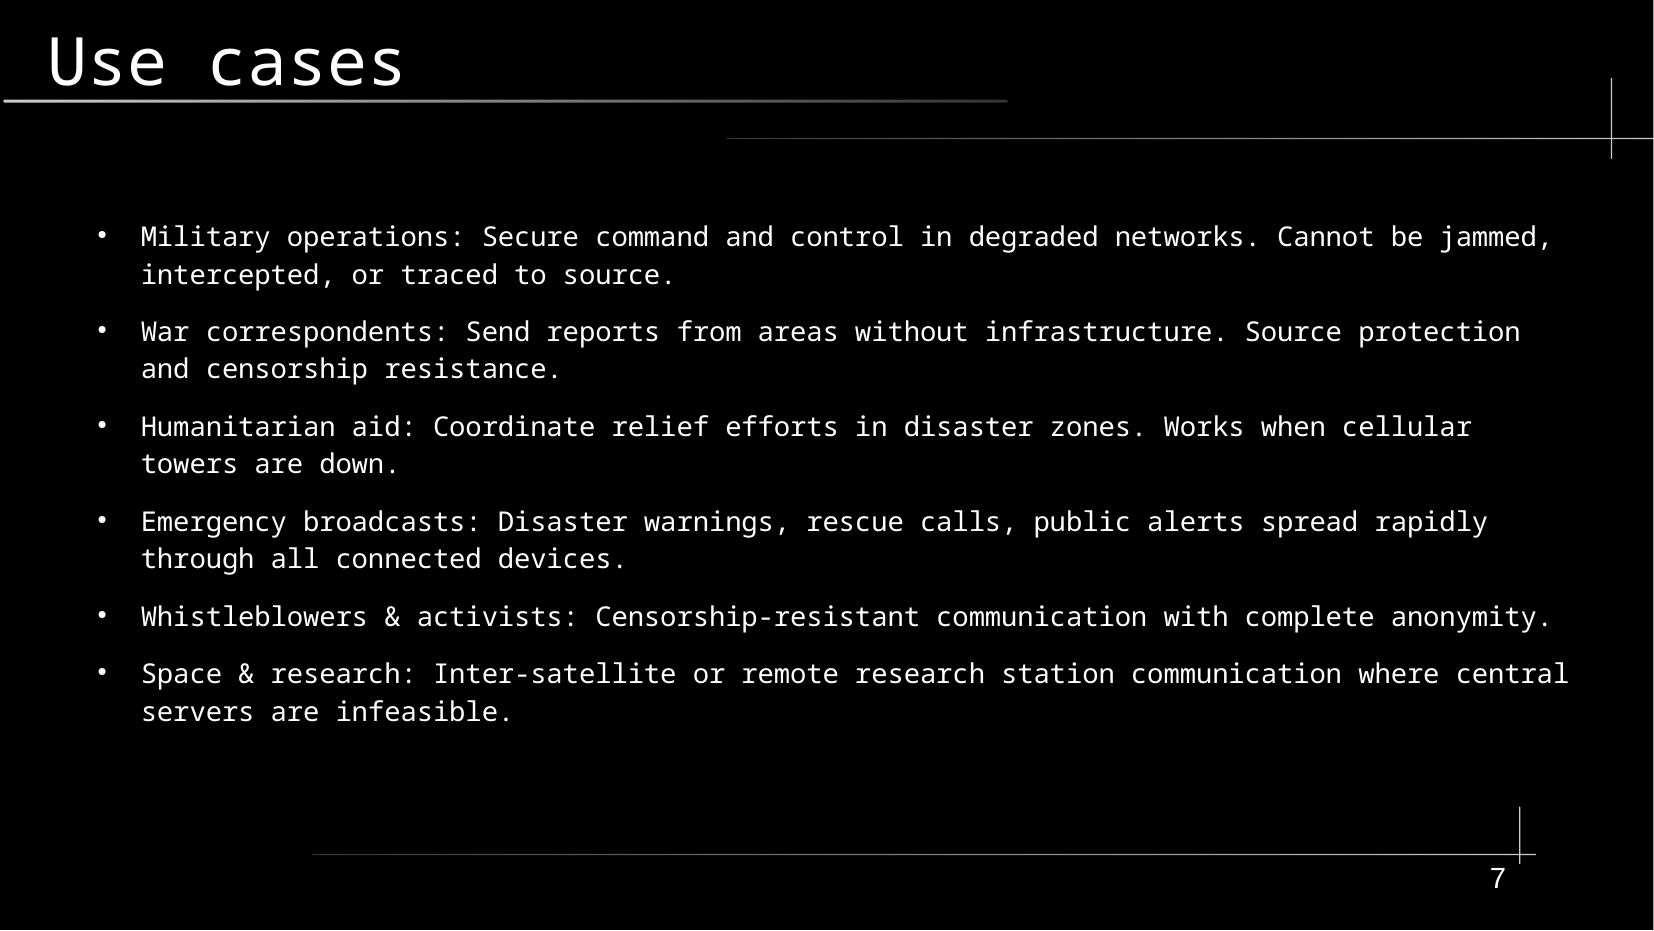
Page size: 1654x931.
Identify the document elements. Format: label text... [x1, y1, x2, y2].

list Military operations: Secure command and control in degraded networks. Cannot be jammed, intercepted, or traced to source. War correspondents: Send reports from areas without infrastructure. Source protection and censorship resistance. Humanitarian aid: Coordinate relief efforts in disaster zones. Works when cellular towers are down. Emergency broadcasts: Disaster warnings, rescue calls, public alerts spread rapidly through all connected devices. Whistleblowers & activists: Censorship-resistant communication with complete anonymity. Space & research: Inter-satellite or remote research station communication where central servers are infeasible. [82, 217, 1571, 758]
title Use cases [47, 6, 1613, 113]
